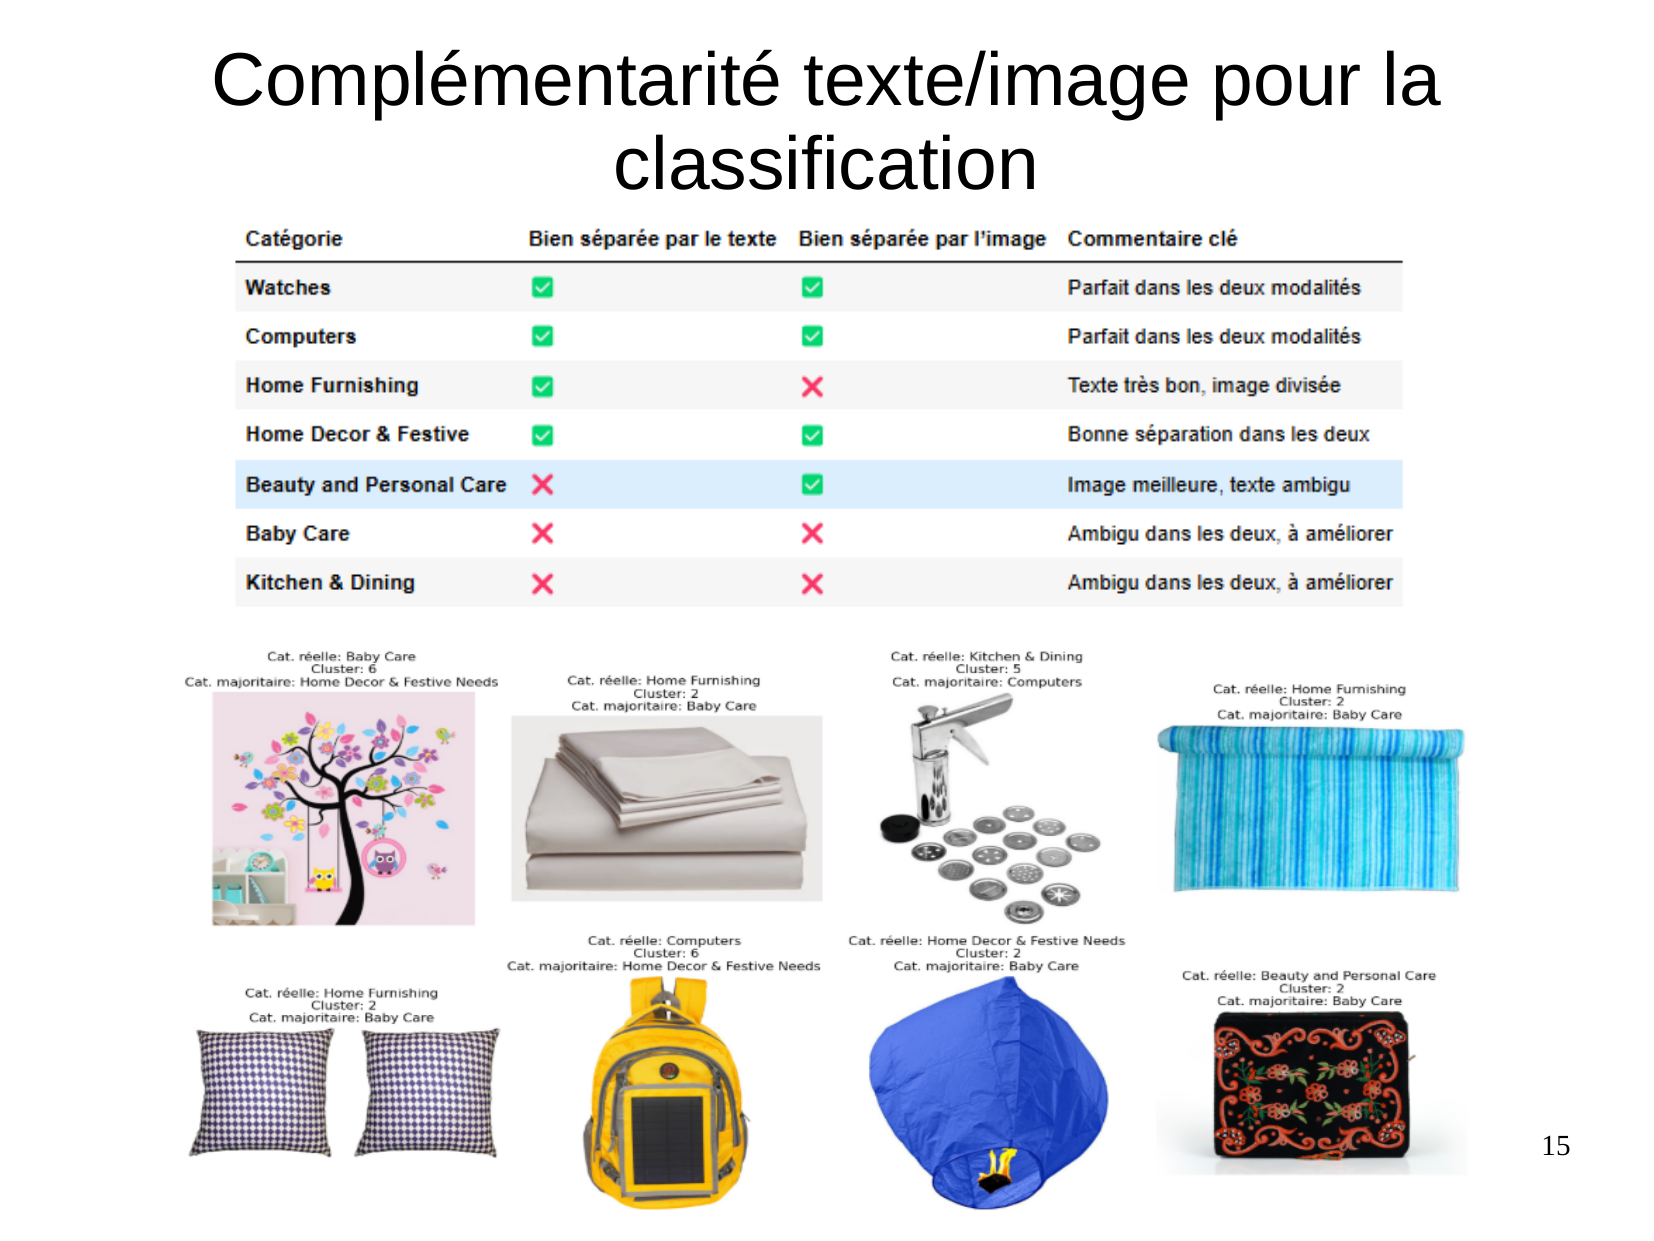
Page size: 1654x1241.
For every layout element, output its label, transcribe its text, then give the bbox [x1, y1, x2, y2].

title Complémentarité texte/image pour la classification [82, 37, 1571, 206]
picture [177, 633, 1476, 1217]
picture [219, 205, 1435, 621]
